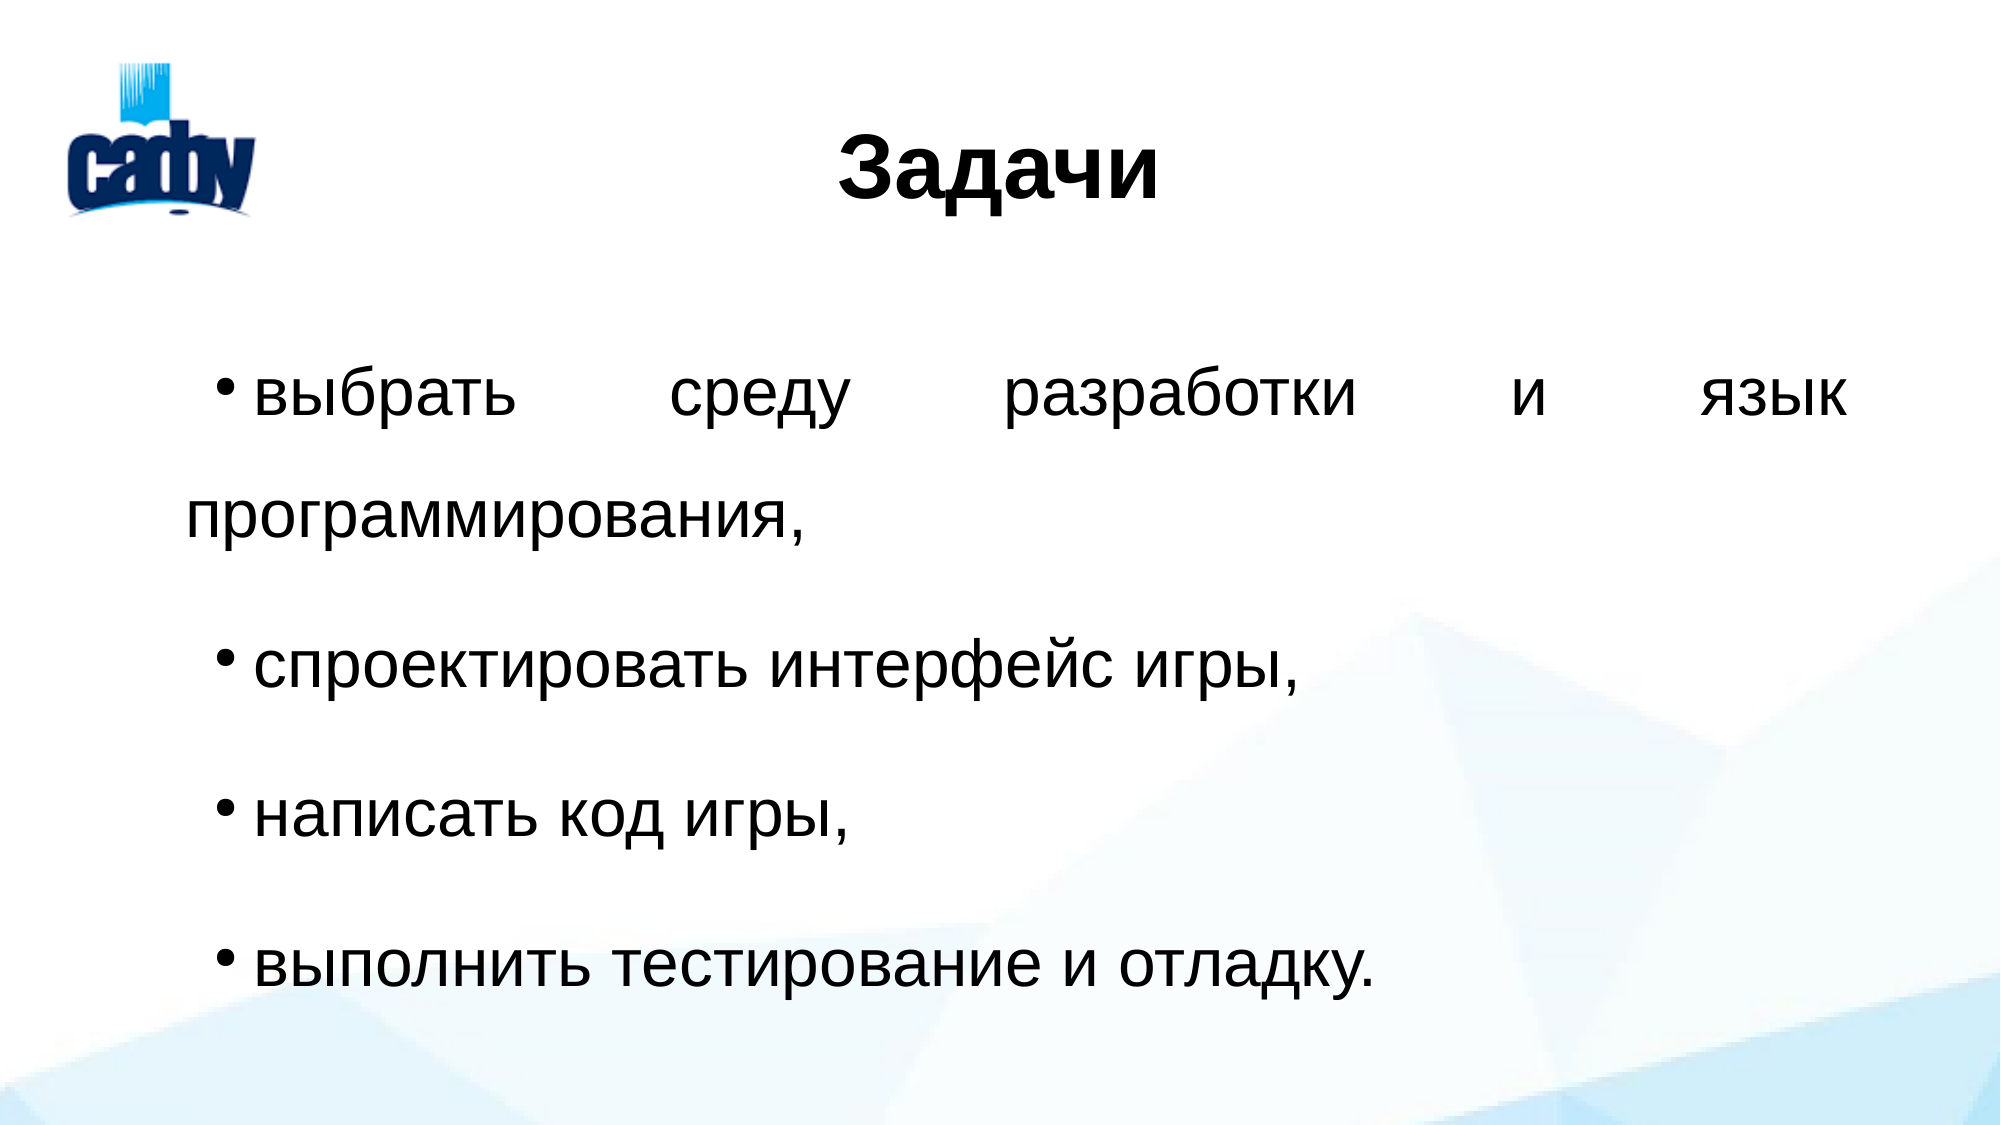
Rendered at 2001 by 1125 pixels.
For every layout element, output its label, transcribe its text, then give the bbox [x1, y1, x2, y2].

title Задачи [137, 59, 1863, 278]
list выбрать среду разработки и язык программирования, спроектировать интерфейс игры, написать код игры, выполнить тестирование и отладку. [137, 299, 1863, 1014]
picture [0, 0, 2001, 1125]
